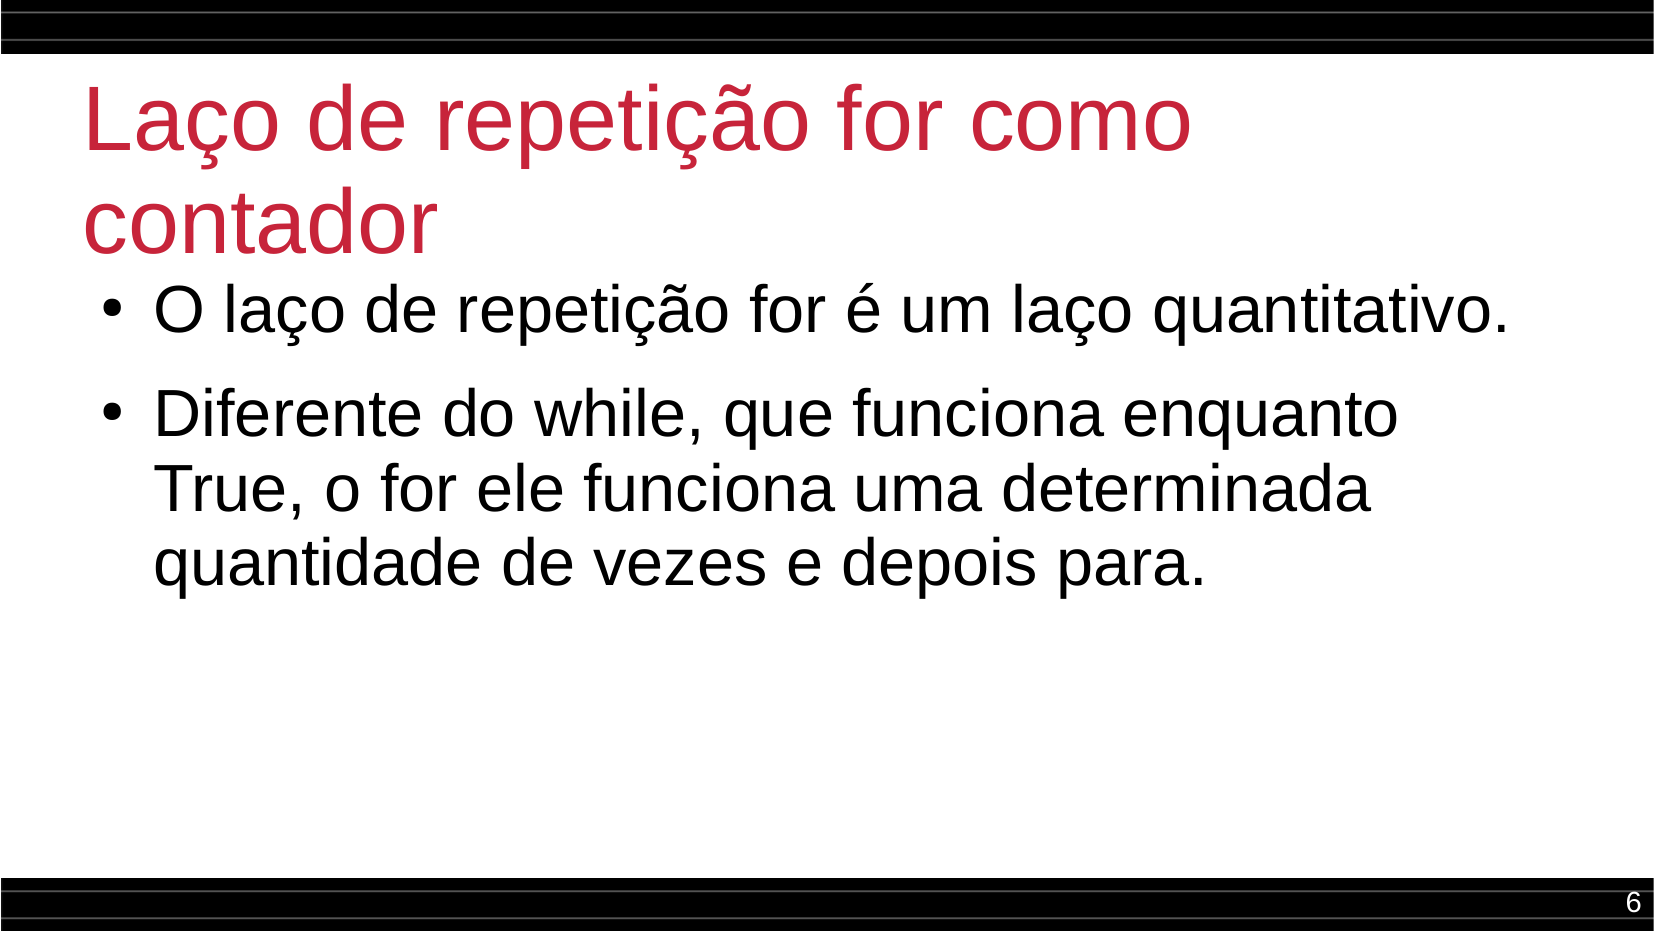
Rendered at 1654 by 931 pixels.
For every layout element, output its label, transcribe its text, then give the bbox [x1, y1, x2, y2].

picture [1, 878, 1654, 931]
picture [1, 0, 1654, 54]
list O laço de repetição for é um laço quantitativo. Diferente do while, que funciona enquanto True, o for ele funciona uma determinada quantidade de vezes e depois para. [82, 271, 1571, 758]
title Laço de repetição for como contador [82, 67, 1571, 271]
